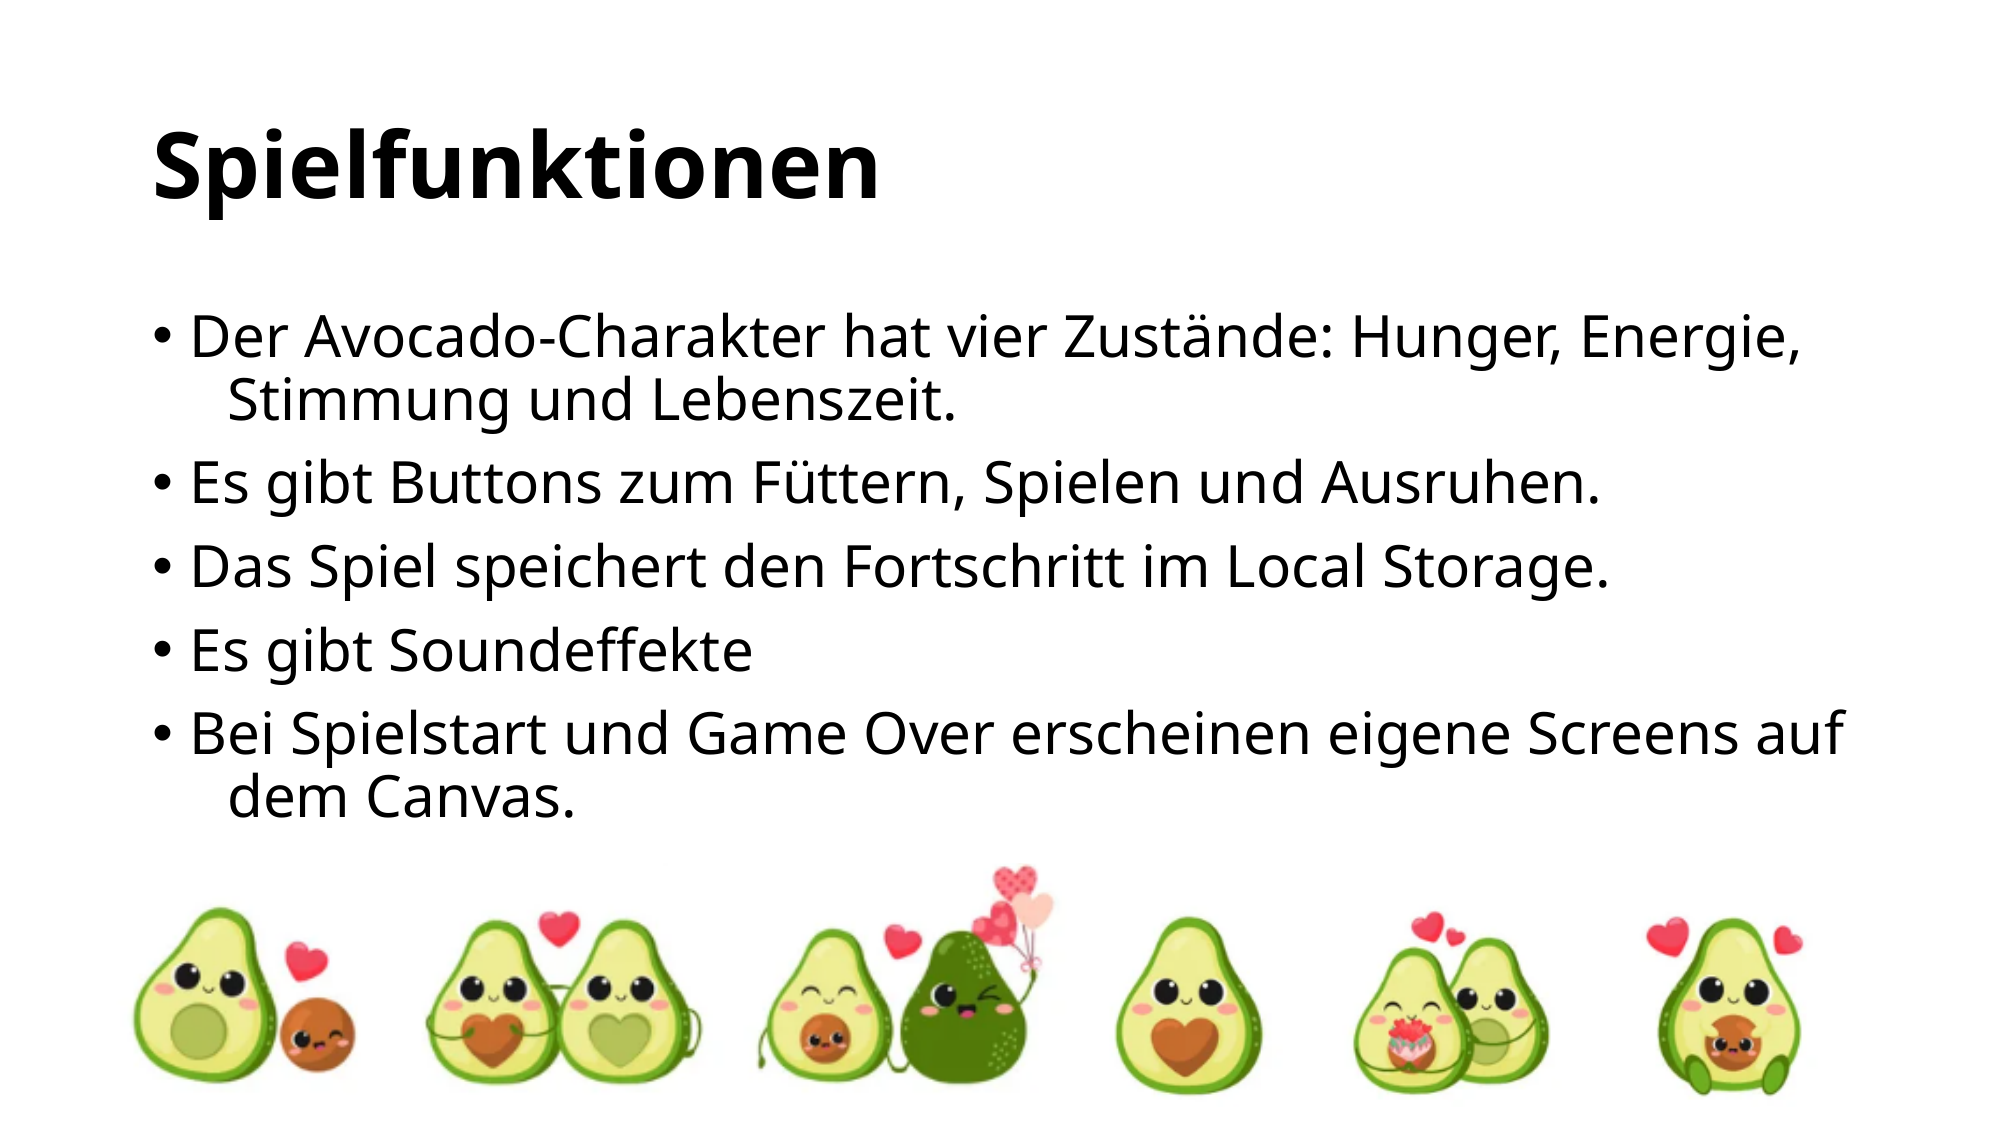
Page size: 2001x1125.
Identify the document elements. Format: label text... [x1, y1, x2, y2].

title Spielfunktionen [137, 59, 1863, 278]
list Der Avocado-Charakter hat vier Zustände: Hunger, Energie, Stimmung und Lebenszeit. Es gibt Buttons zum Füttern, Spielen und Ausruhen. Das Spiel speichert den Fortschritt im Local Storage. Es gibt Soundeffekte Bei Spielstart und Game Over erscheinen eigene Screens auf dem Canvas. [137, 299, 1863, 889]
picture [96, 863, 1863, 1125]
